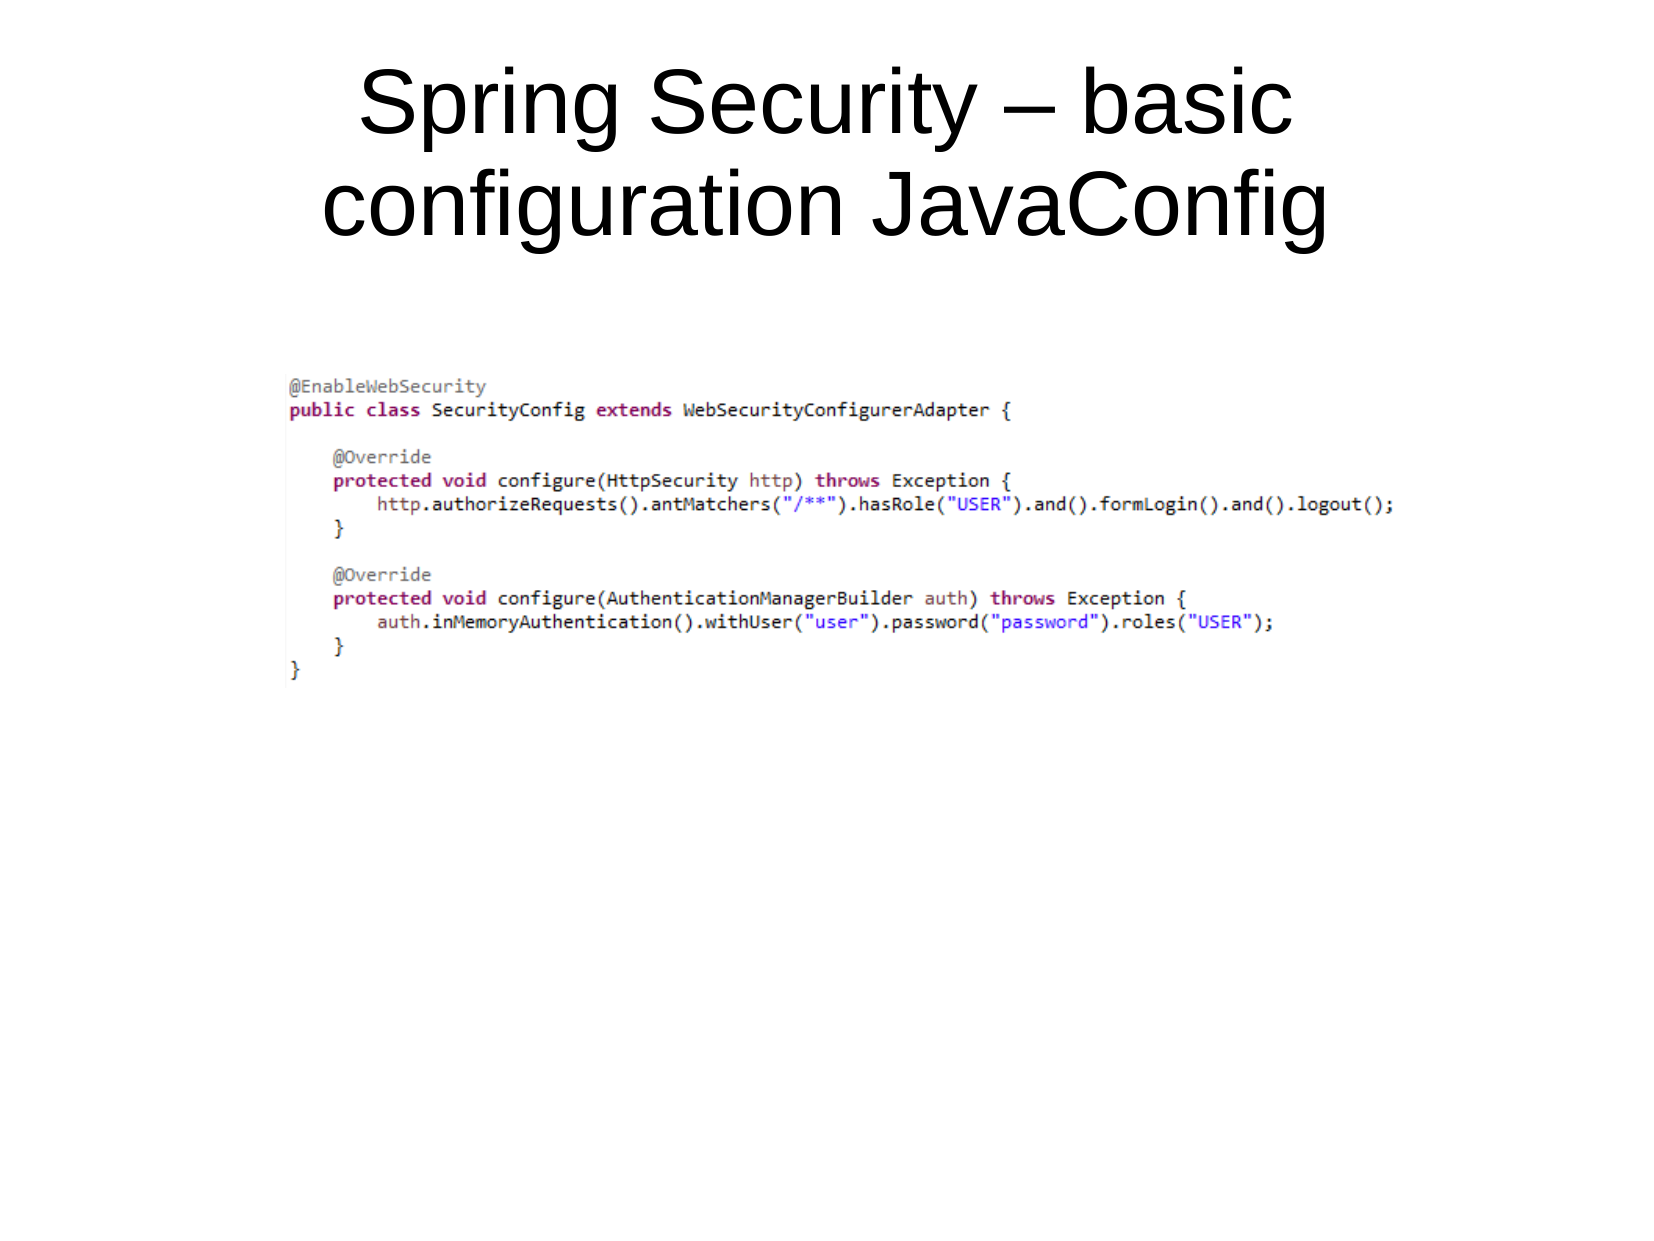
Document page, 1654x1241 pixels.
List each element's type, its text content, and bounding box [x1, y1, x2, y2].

picture [285, 374, 1400, 688]
title Spring Security – basic configuration JavaConfig [82, 49, 1571, 257]
